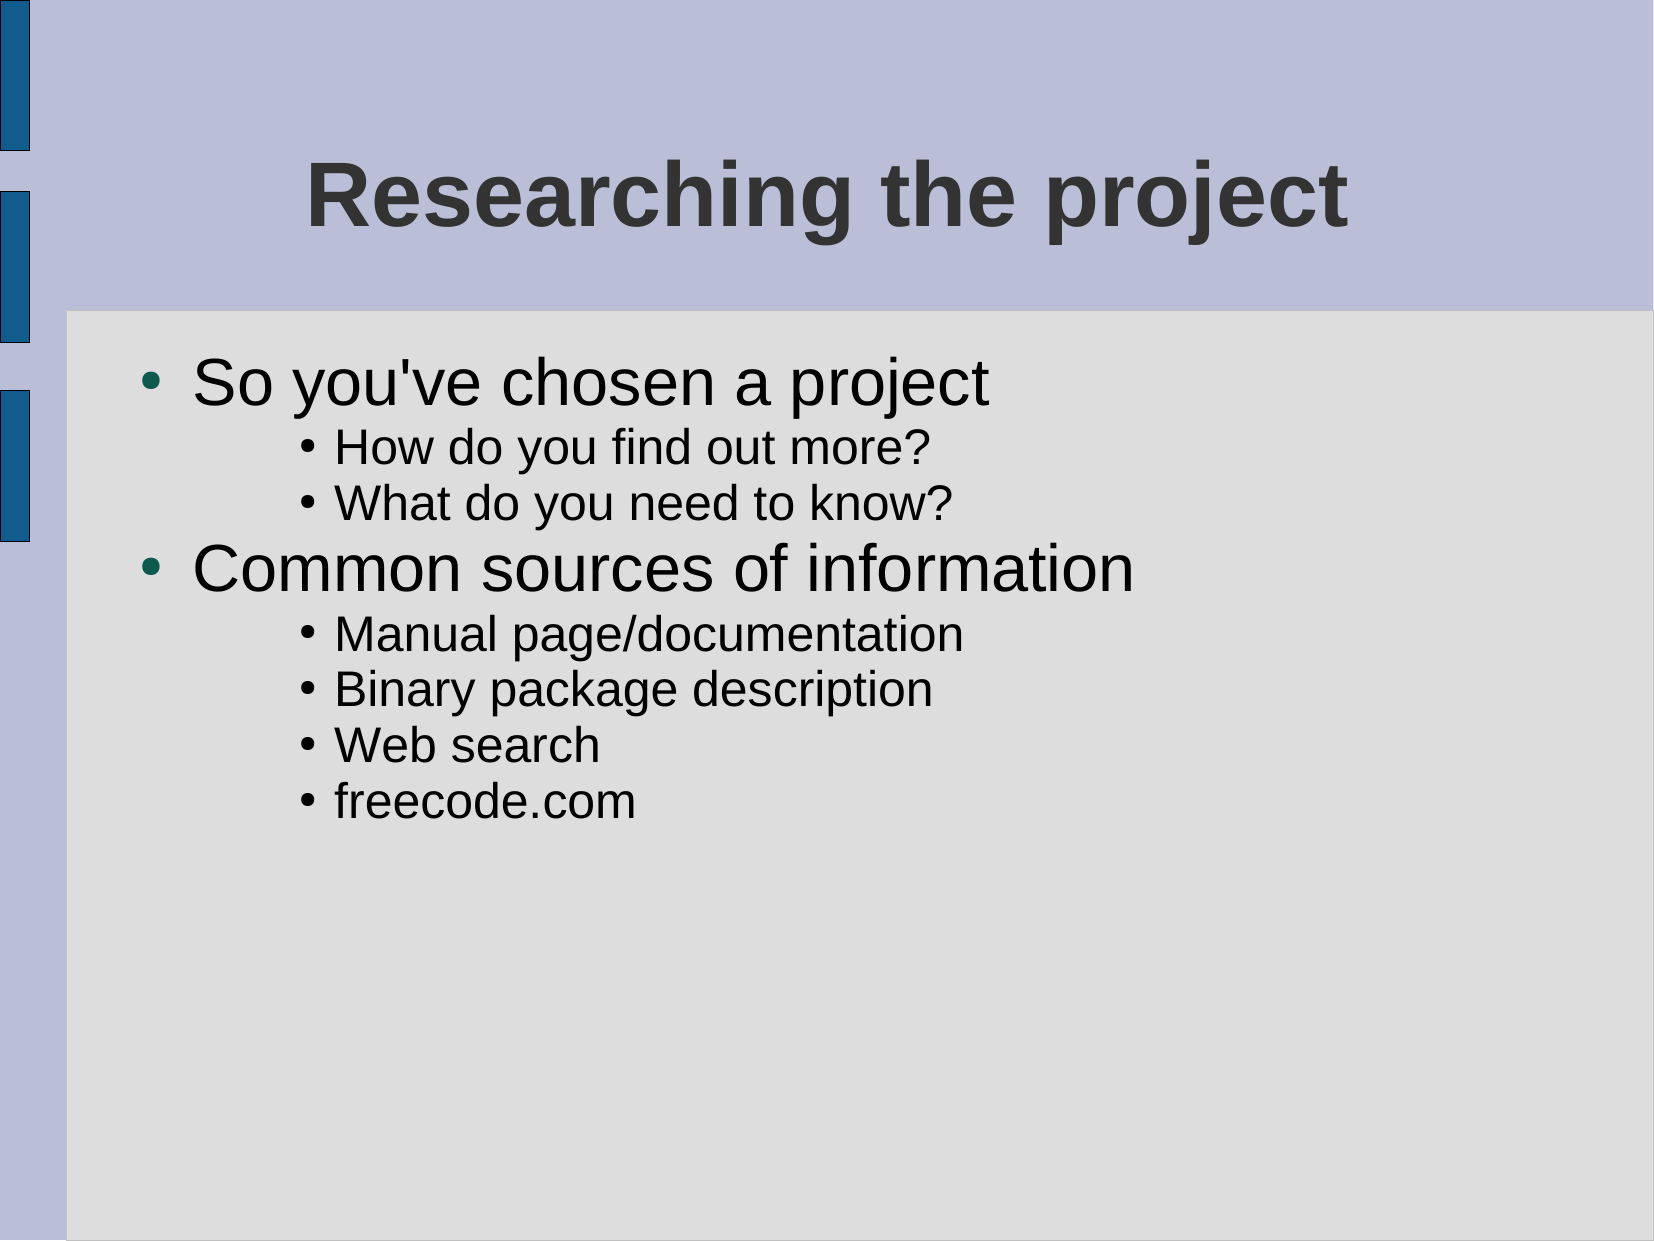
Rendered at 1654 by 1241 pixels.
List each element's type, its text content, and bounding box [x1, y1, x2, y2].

title Researching the project [121, 91, 1534, 299]
list So you've chosen a project How do you find out more? What do you need to know? Common sources of information Manual page/documentation Binary package description Web search freecode.com [121, 344, 1534, 1112]
